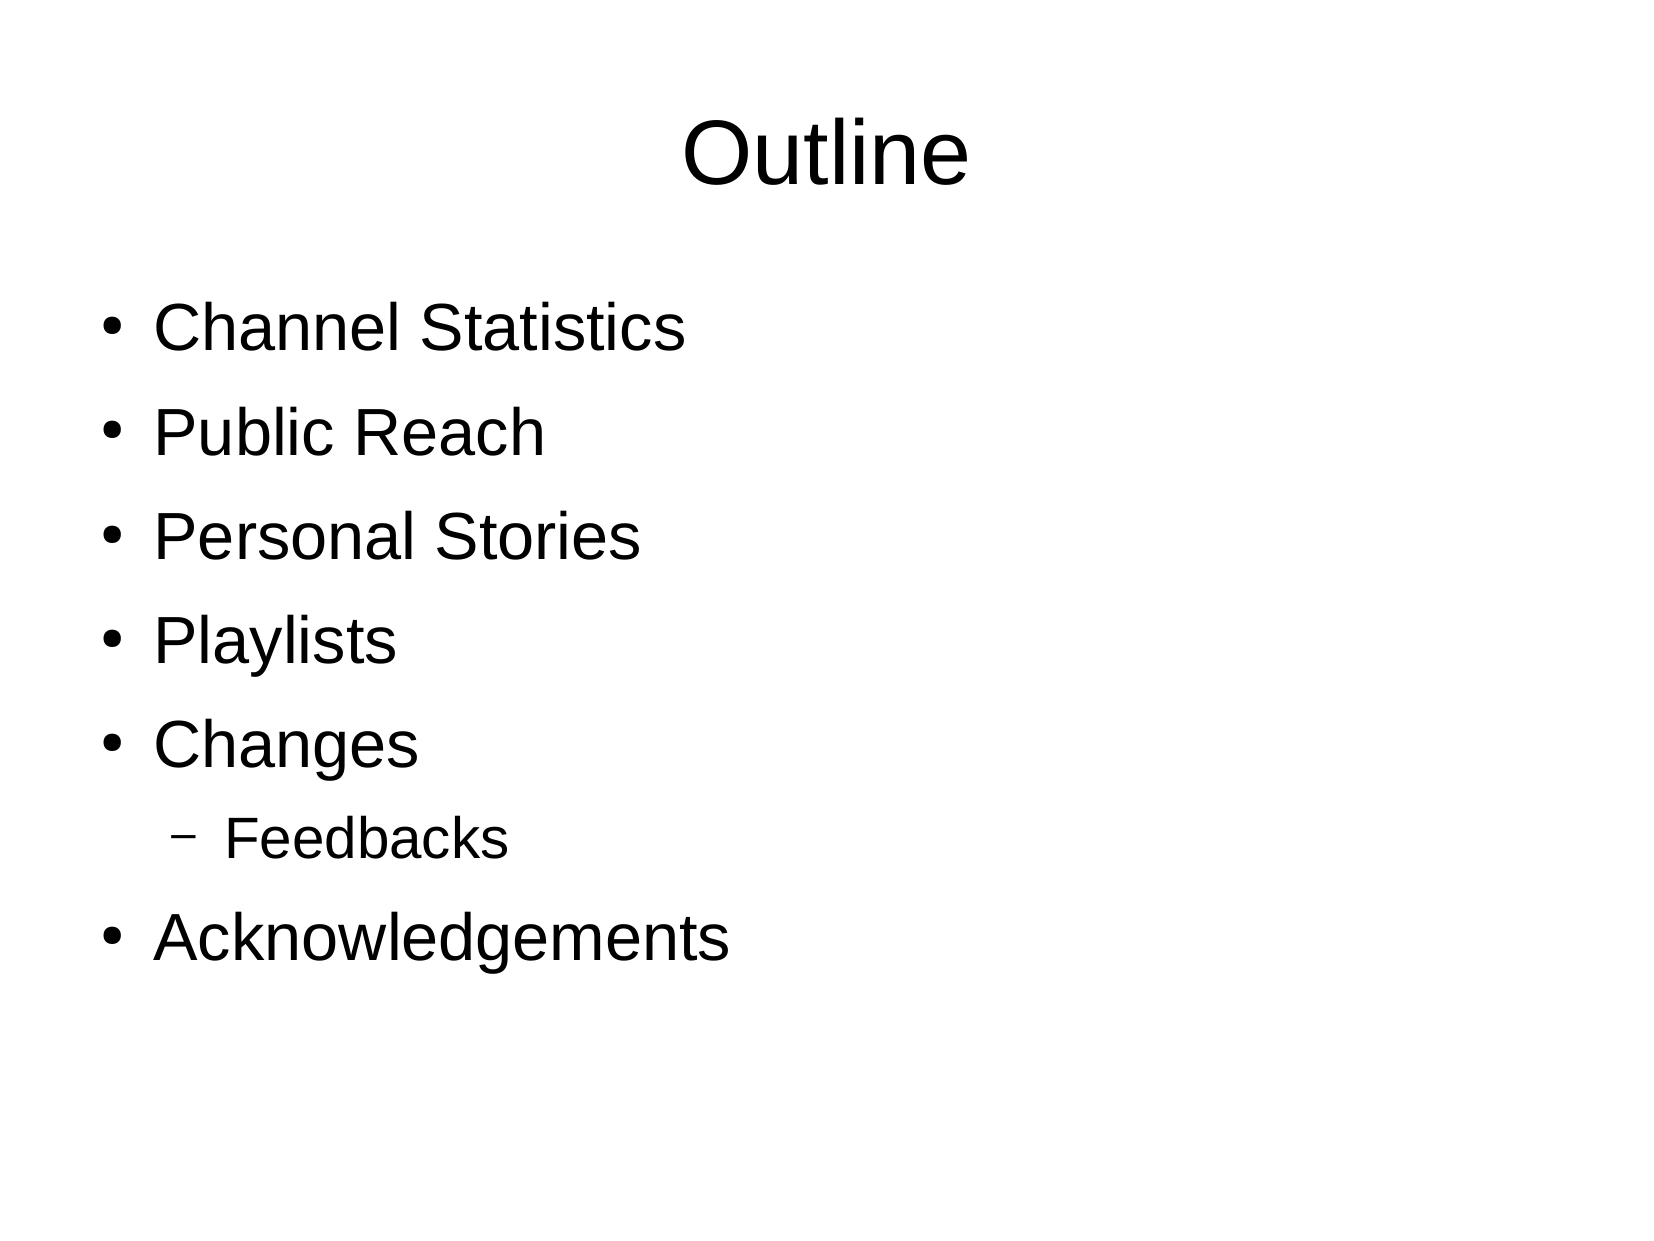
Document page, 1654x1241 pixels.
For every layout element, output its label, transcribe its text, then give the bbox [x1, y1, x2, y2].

list Channel Statistics Public Reach Personal Stories Playlists Changes Feedbacks Acknowledgements [82, 290, 1571, 1010]
title Outline [82, 49, 1571, 257]
